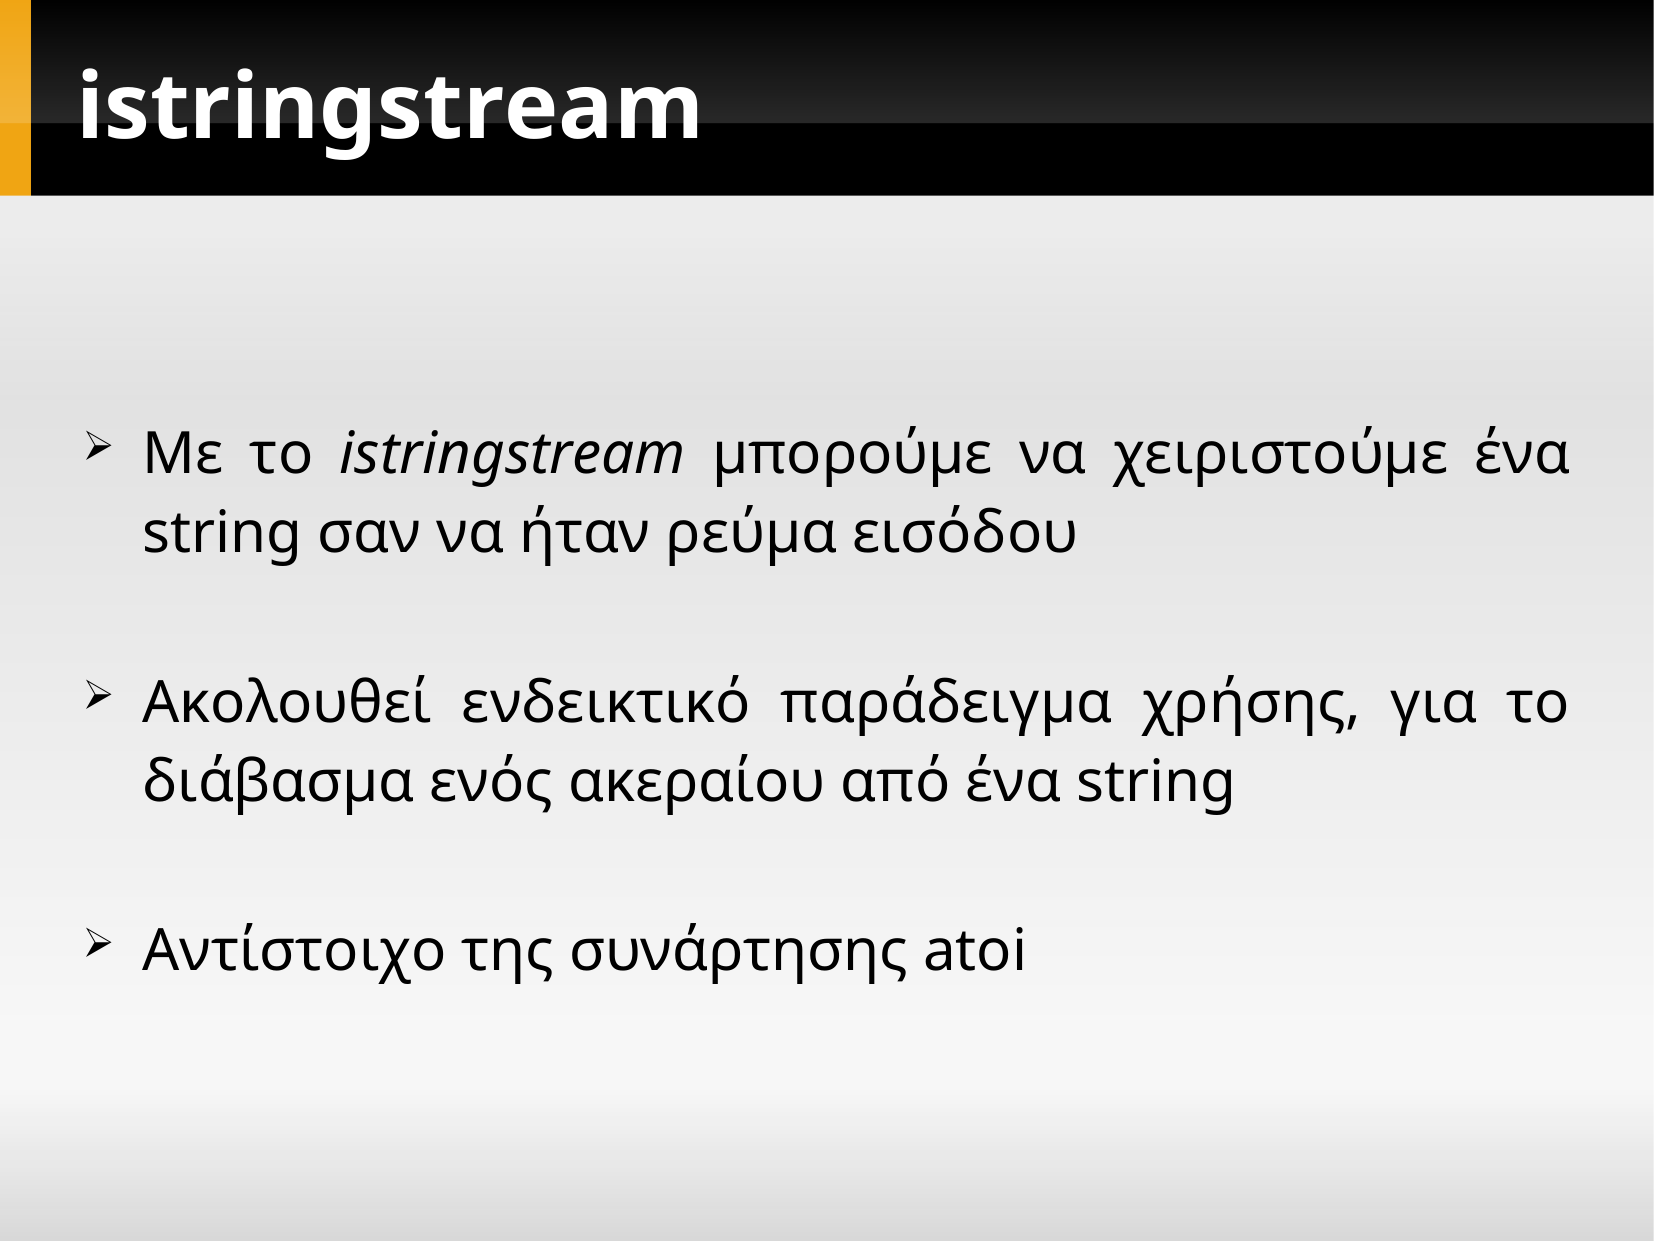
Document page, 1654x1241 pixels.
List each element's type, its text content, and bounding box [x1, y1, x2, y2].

title istringstream [76, 0, 1565, 208]
picture [0, 0, 1654, 1241]
subtitle Με το istringstream μπορούμε να χειριστούμε ένα string σαν να ήταν ρεύμα εισόδου Ακολουθεί ενδεικτικό παράδειγμα χρήσης, για το διάβασμα ενός ακεραίου από ένα string Αντίστοιχο της συνάρτησης atoi [82, 297, 1571, 1102]
